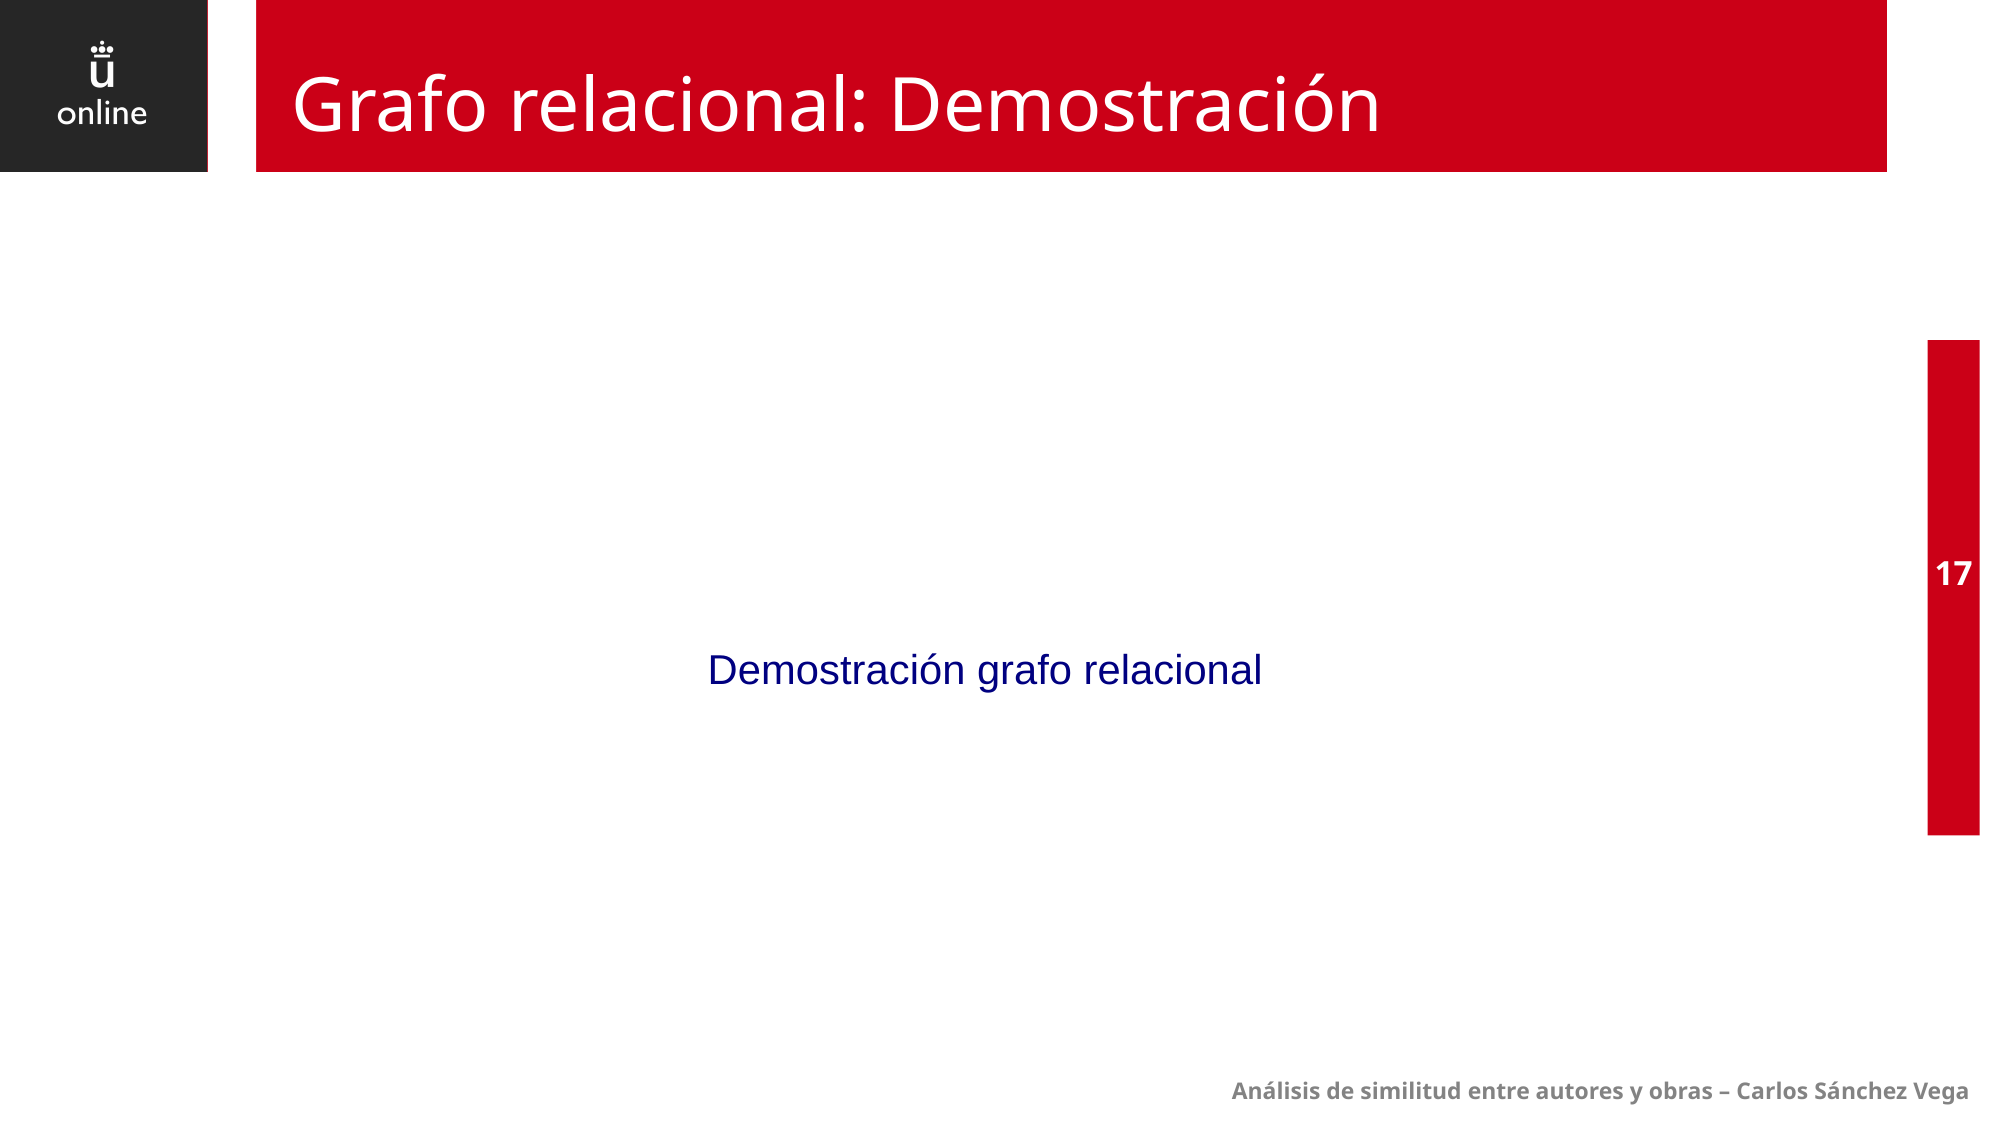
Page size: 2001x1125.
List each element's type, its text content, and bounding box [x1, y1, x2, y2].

title Grafo relacional: Demostración [276, 20, 1831, 154]
text_box Demostración grafo relacional [707, 642, 1318, 698]
slide_number <número> [1898, 544, 2000, 605]
picture [40, 26, 164, 150]
footer Análisis de similitud entre autores y obras – Carlos Sánchez Vega [671, 1060, 1986, 1121]
